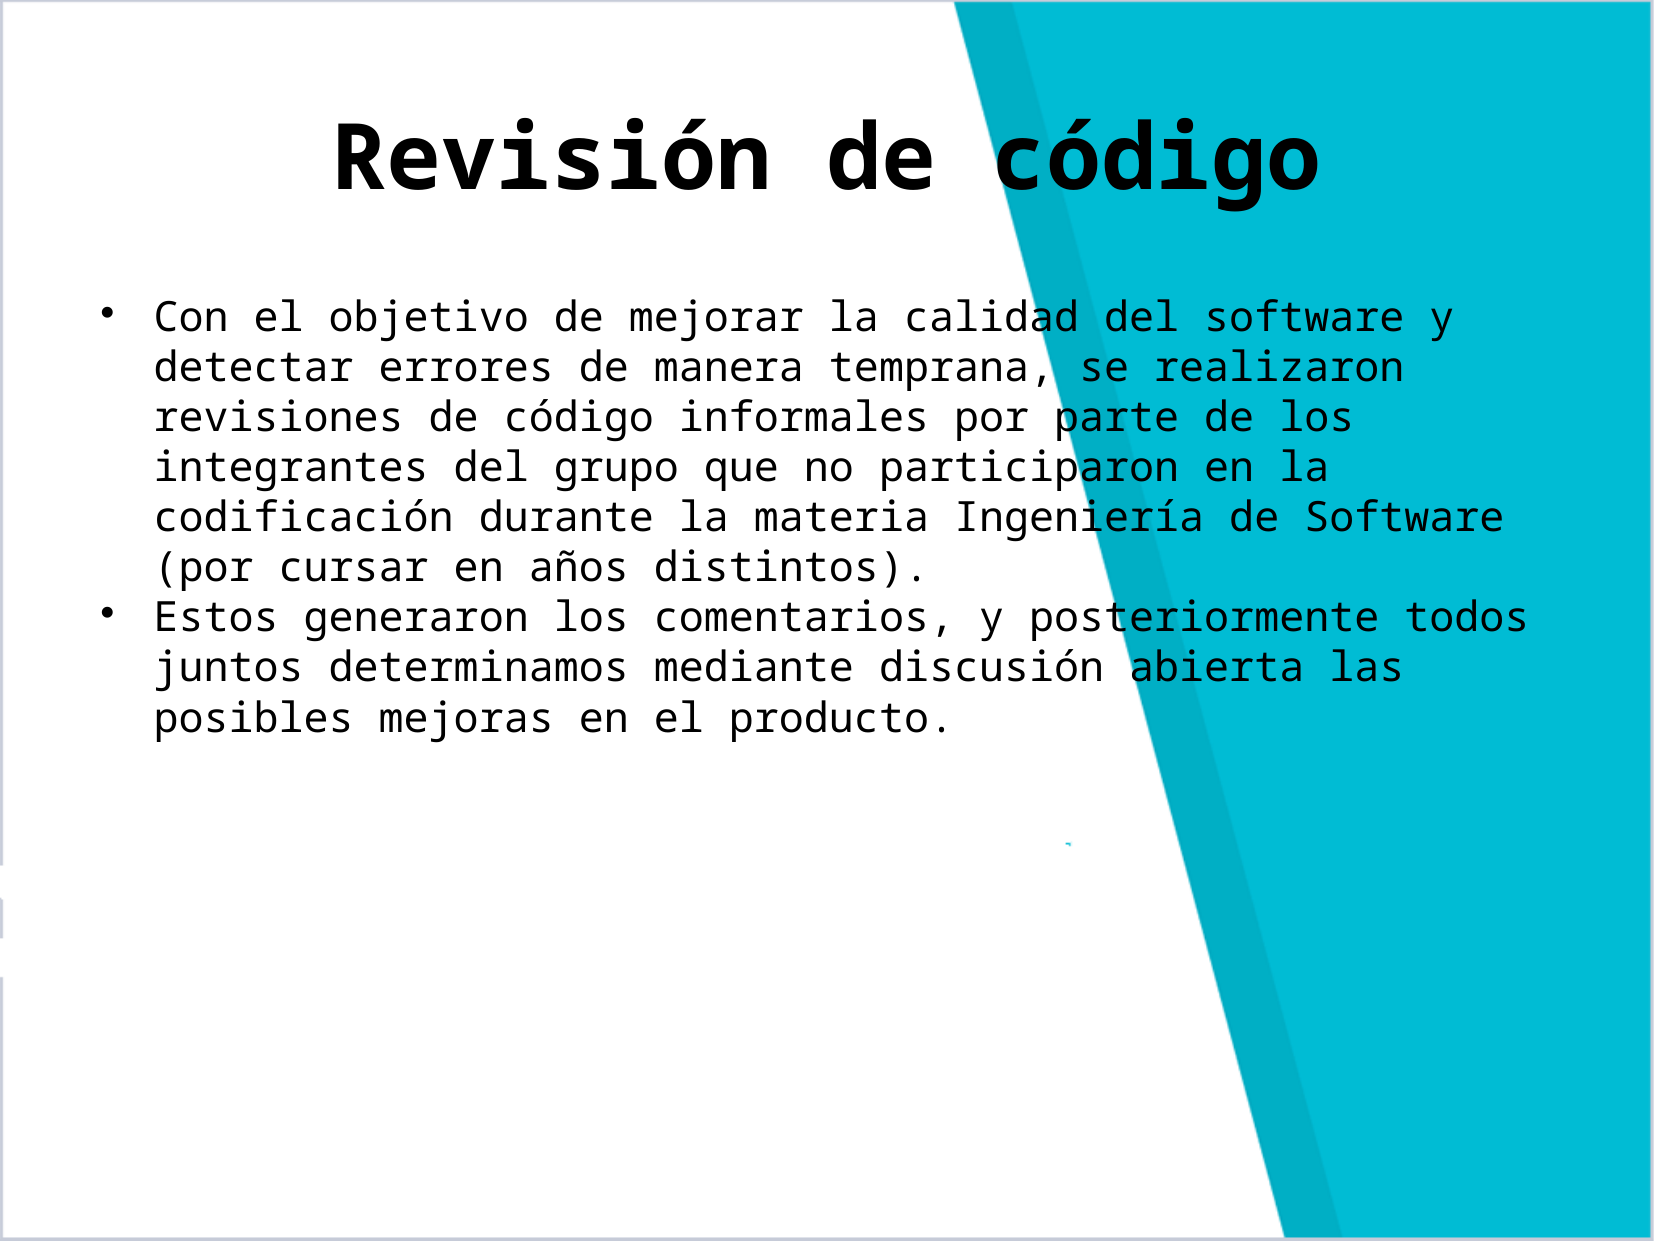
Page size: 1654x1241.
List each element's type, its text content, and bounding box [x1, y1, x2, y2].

picture [0, 0, 1654, 1241]
text_box Revisión de código [82, 49, 1571, 257]
text_box Con el objetivo de mejorar la calidad del software y detectar errores de manera temprana, se realizaron revisiones de código informales por parte de los integrantes del grupo que no participaron en la codificación durante la materia Ingeniería de Software (por cursar en años distintos). Estos generaron los comentarios, y posteriormente todos juntos determinamos mediante discusión abierta las posibles mejoras en el producto. [82, 290, 1571, 1010]
